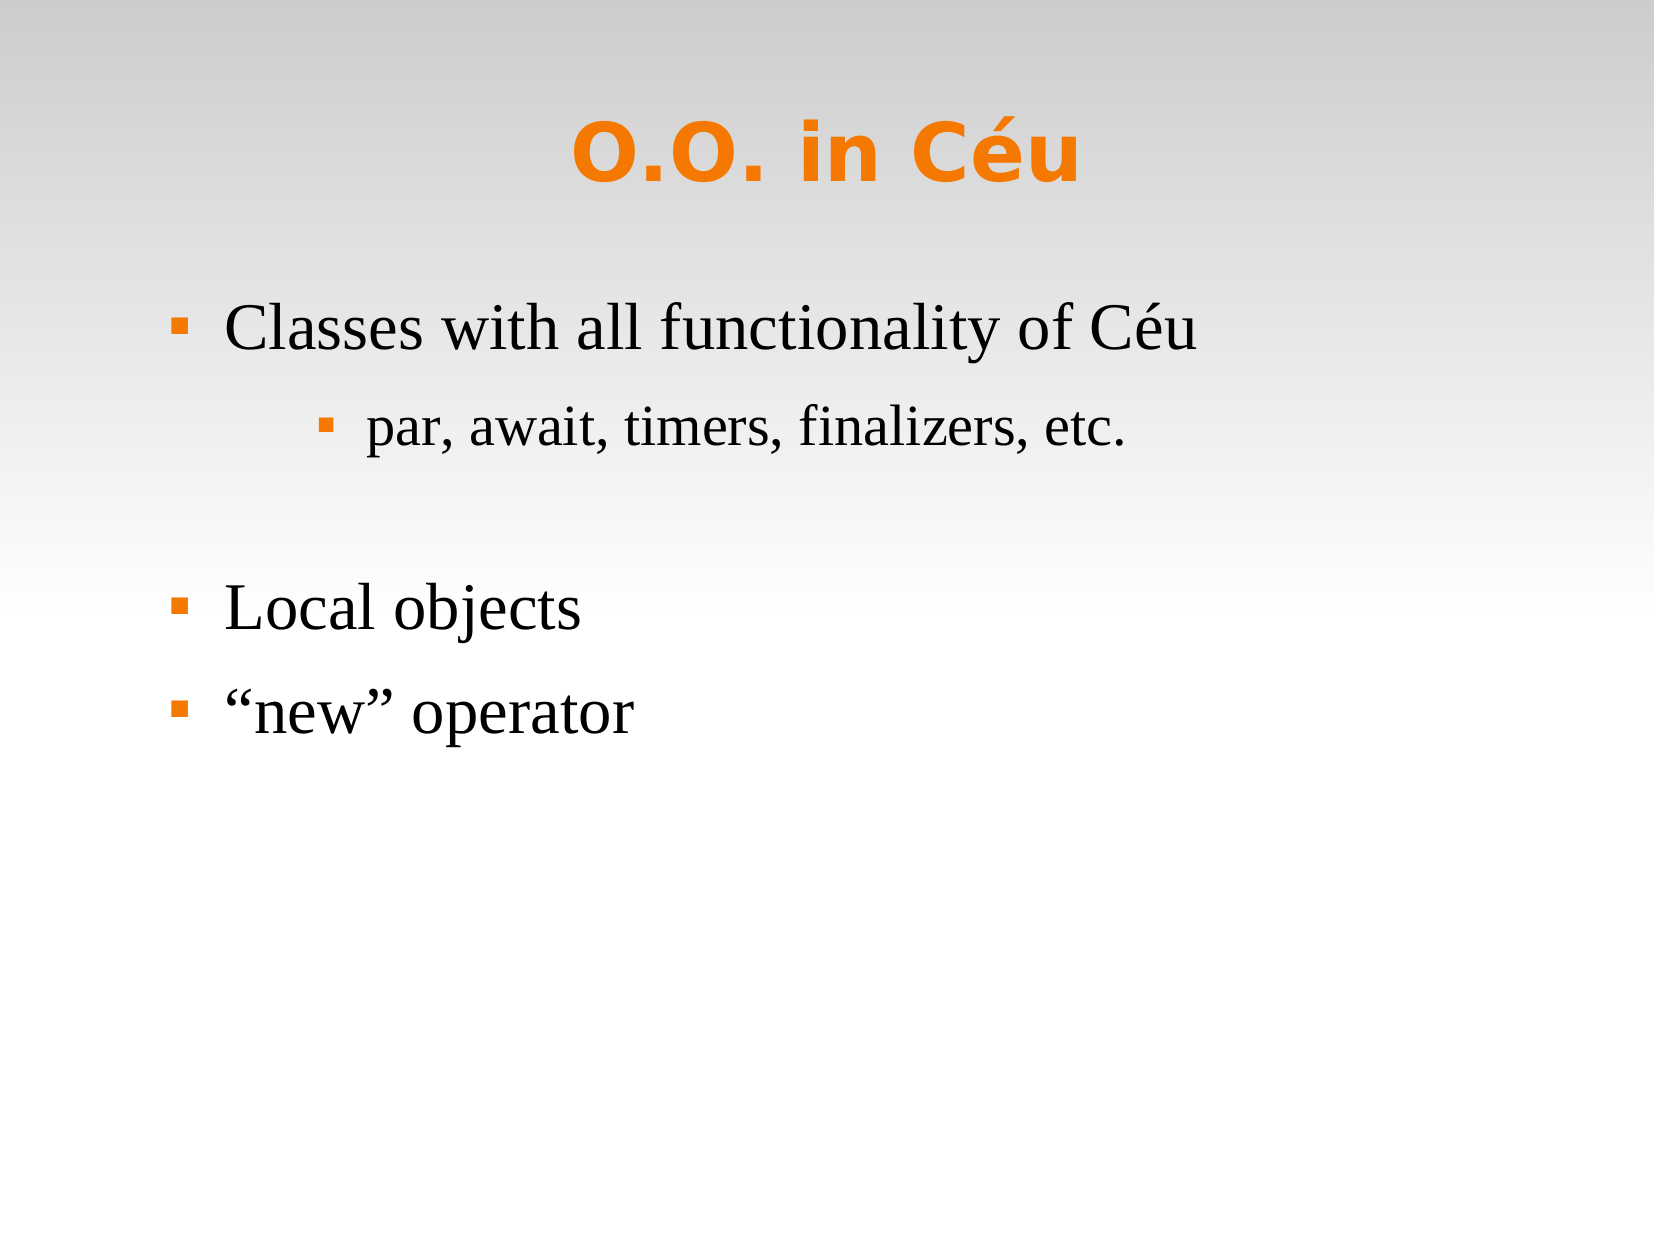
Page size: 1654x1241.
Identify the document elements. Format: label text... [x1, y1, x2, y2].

title O.O. in Céu [82, 49, 1571, 257]
list Classes with all functionality of Céu par, await, timers, finalizers, etc. Local objects “new” operator [82, 290, 1571, 1094]
